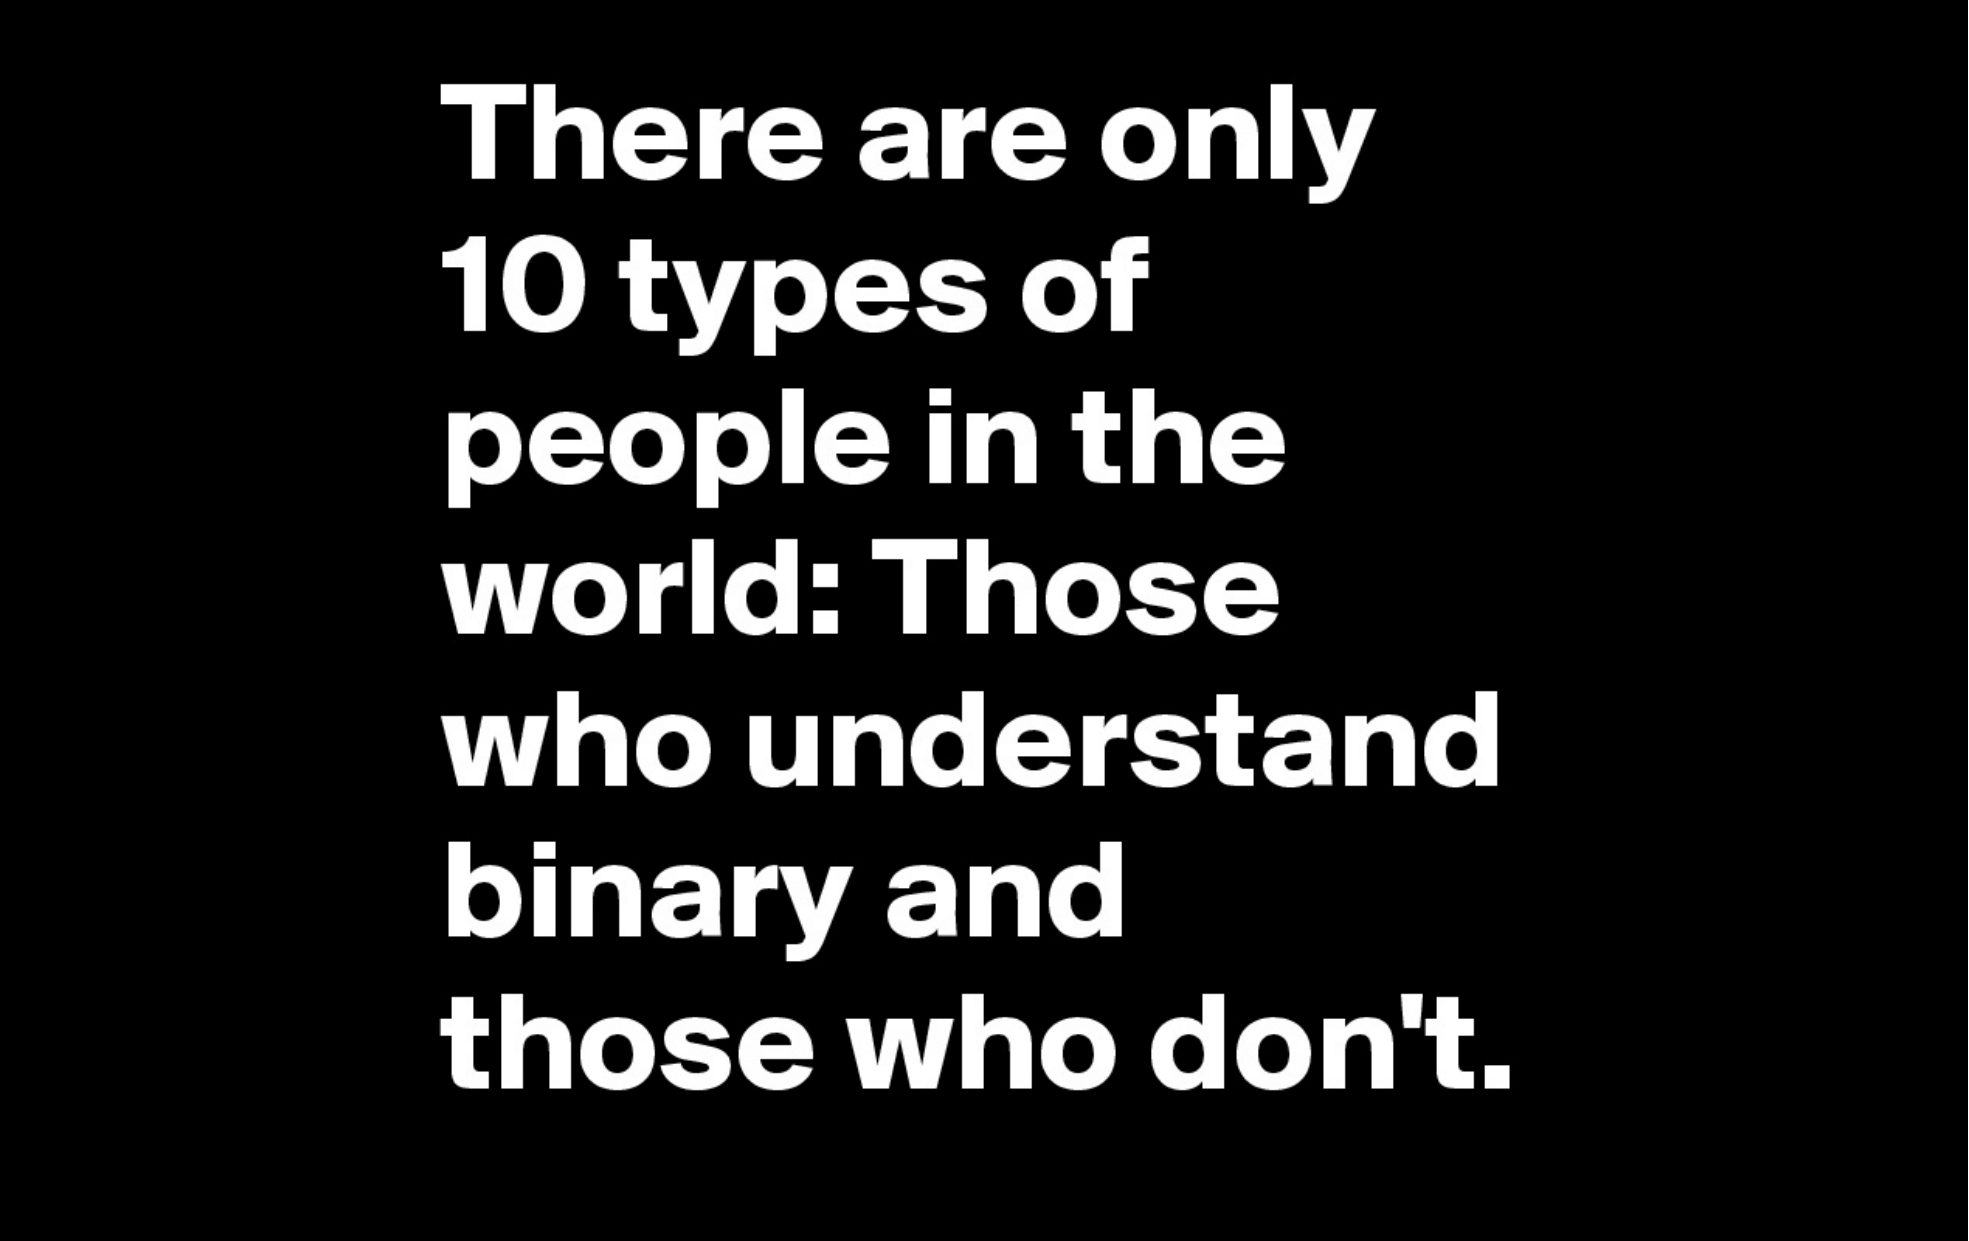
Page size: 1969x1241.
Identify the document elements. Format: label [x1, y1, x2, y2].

picture [379, 0, 1620, 1241]
